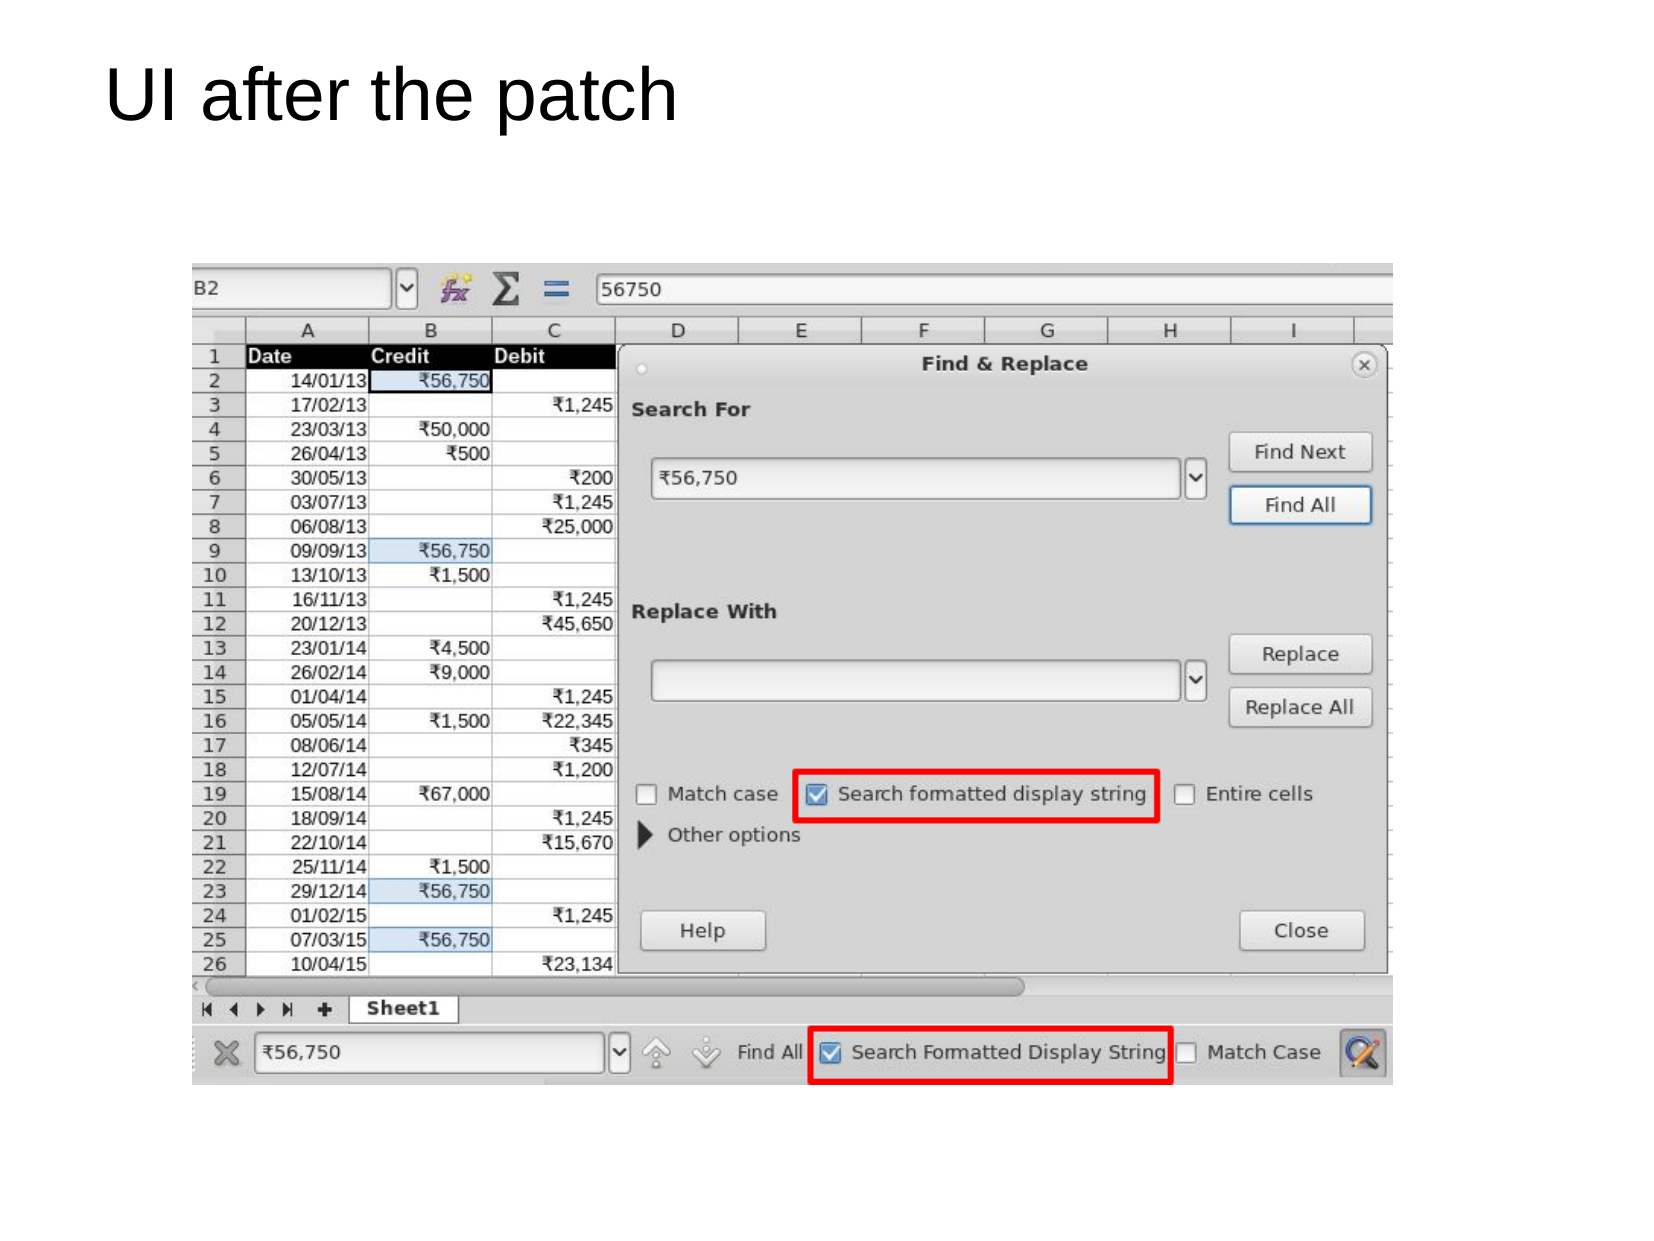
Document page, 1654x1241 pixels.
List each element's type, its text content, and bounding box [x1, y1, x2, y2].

picture [192, 263, 1393, 1085]
text_box UI after the patch [90, 45, 1516, 144]
